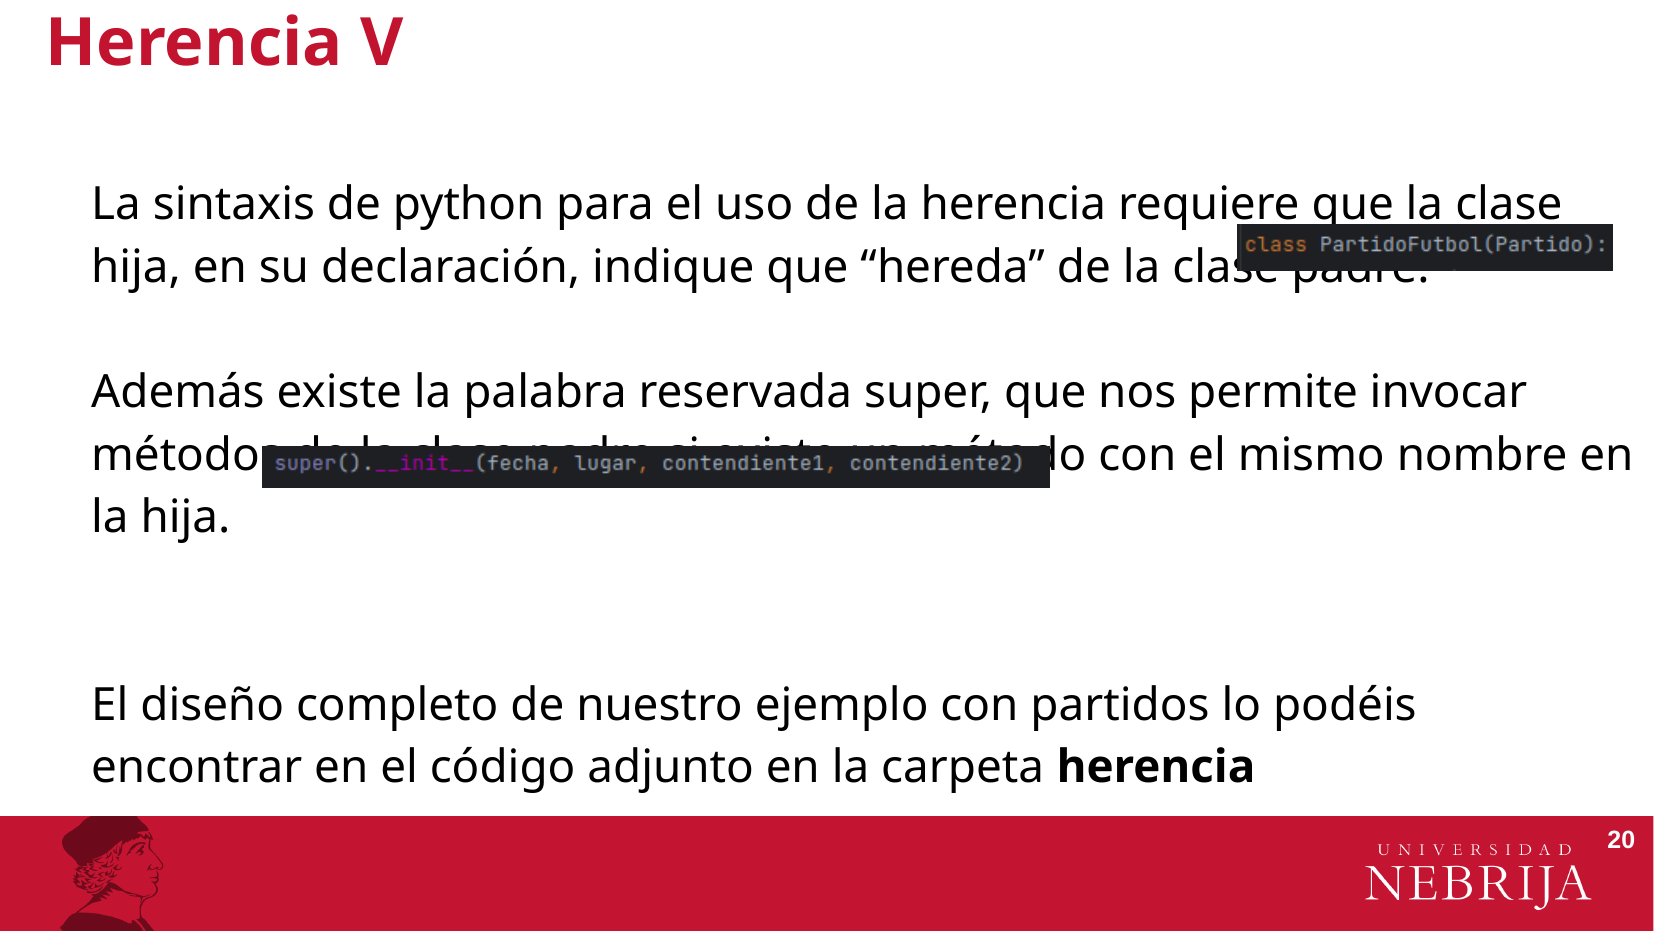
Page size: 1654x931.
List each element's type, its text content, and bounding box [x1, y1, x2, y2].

text_box Herencia V [0, 0, 1650, 87]
picture [1237, 224, 1613, 271]
text_box La sintaxis de python para el uso de la herencia requiere que la clase hija, en su declaración, indique que “hereda” de la clase padre. Además existe la palabra reservada super, que nos permite invocar métodos de la clase padre si existe un método con el mismo nombre en la hija. El diseño completo de nuestro ejemplo con partidos lo podéis encontrar en el código adjunto en la carpeta herencia [41, 112, 1654, 788]
picture [262, 446, 1050, 488]
picture [0, 816, 1654, 931]
